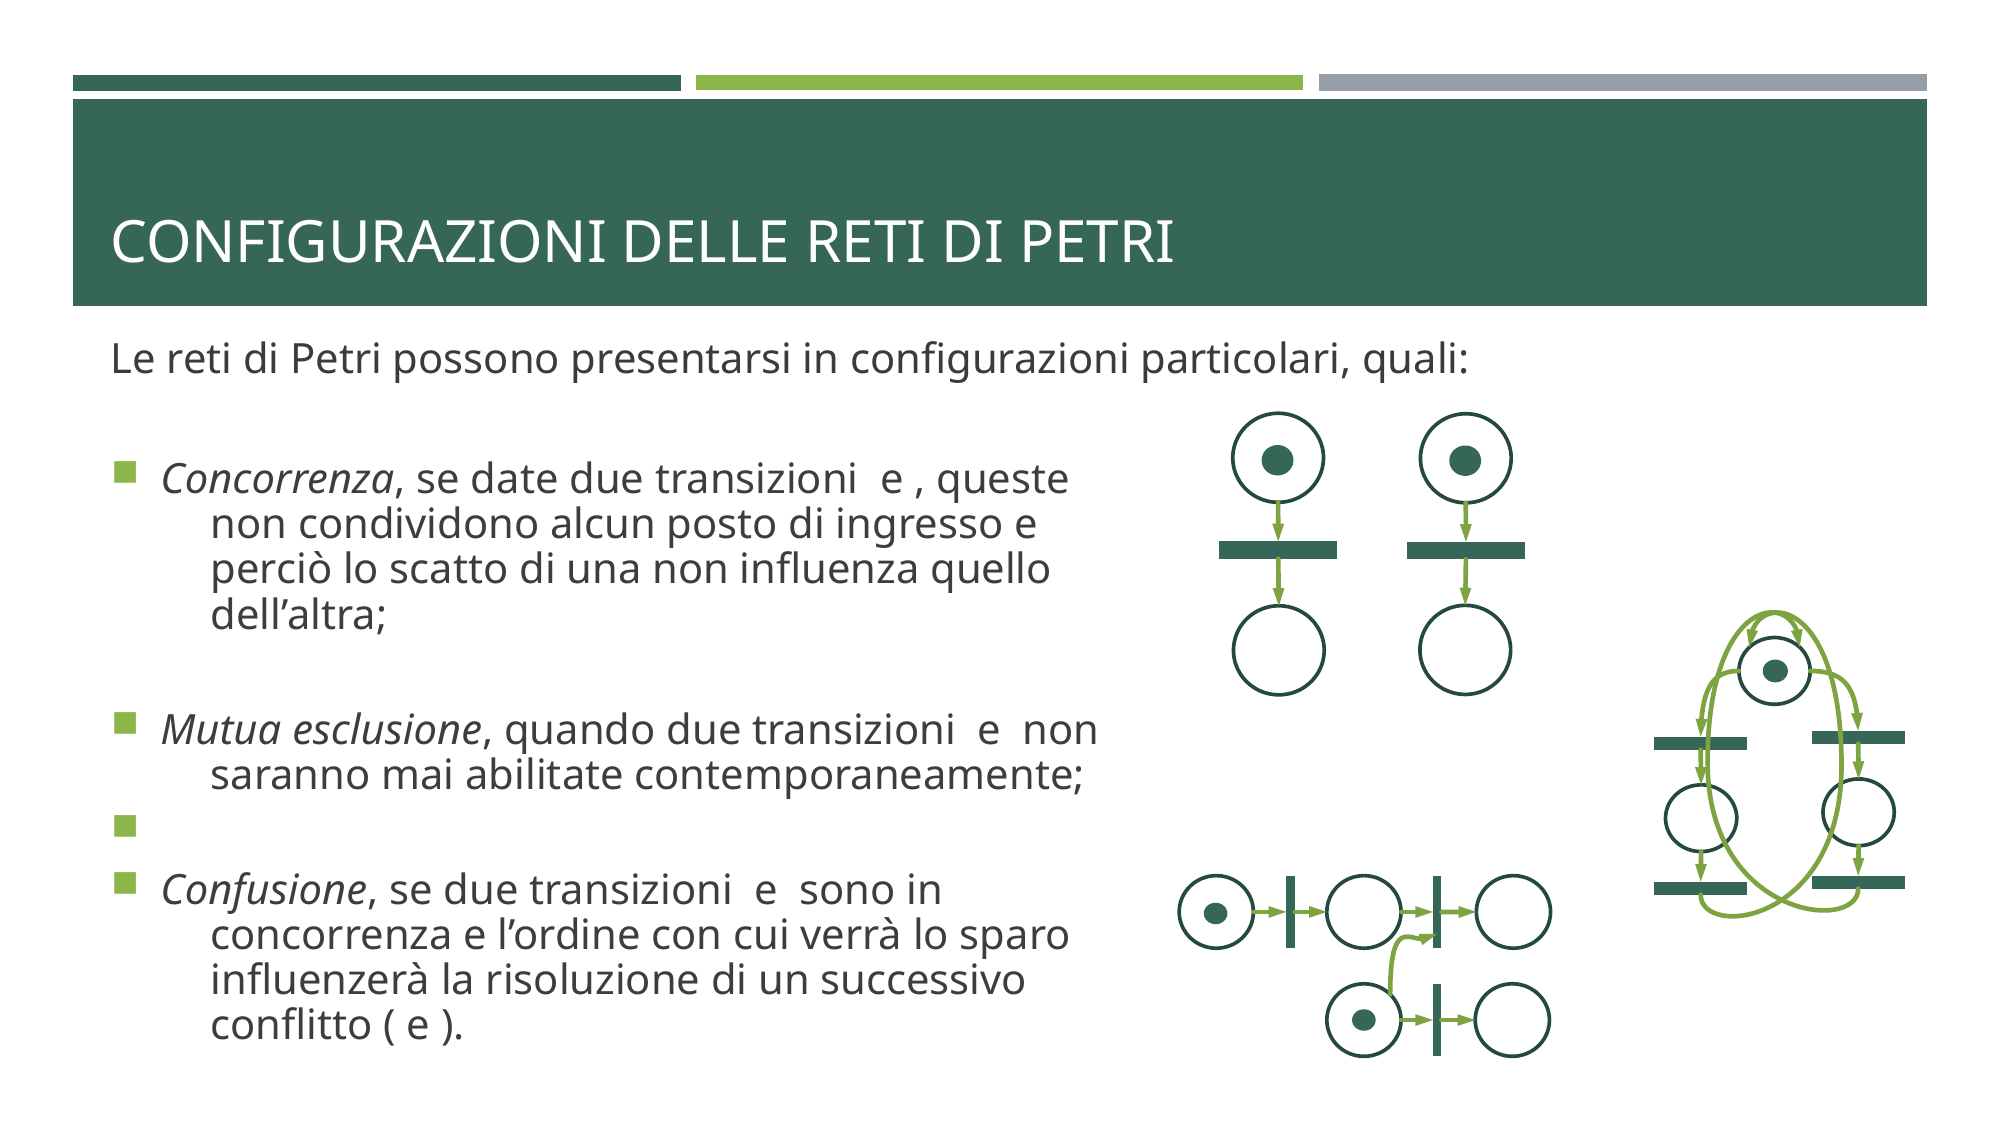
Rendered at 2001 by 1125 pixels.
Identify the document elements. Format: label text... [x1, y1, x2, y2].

text_box [1654, 882, 1747, 895]
title Configurazioni delle reti di petri [95, 119, 1905, 282]
text_box [1179, 875, 1254, 949]
text_box [1233, 605, 1369, 695]
text_box [1407, 519, 1571, 572]
text_box [1665, 784, 1724, 852]
text_box [1812, 876, 1905, 889]
text_box [1410, 876, 1470, 1092]
text_box [1475, 983, 1550, 1057]
text_box [1841, 731, 1905, 744]
text_box [1326, 875, 1401, 949]
list Concorrenza, se date due transizioni e , queste non condividono alcun posto di ingresso e perciò lo scatto di una non influenza quello dell’altra; Mutua esclusione, quando due transizioni e non saranno mai abilitate contemporaneamente; Confusione, se due transizioni e sono in concorrenza e l’ordine con cui verrà lo sparo influenzerà la risoluzione di un successivo conflitto ( e ). [95, 445, 1152, 1062]
text_box [1219, 520, 1384, 573]
text_box [1654, 737, 1707, 750]
text_box [1326, 983, 1401, 1057]
text_box [1823, 786, 1836, 830]
text_box [1267, 876, 1323, 987]
text_box [1714, 787, 1737, 841]
text_box [1476, 875, 1551, 949]
text_box [1419, 605, 1554, 695]
text_box [1812, 731, 1836, 744]
text_box [1832, 778, 1895, 846]
text_box [1712, 737, 1747, 750]
text_box [1420, 413, 1553, 503]
text_box [1232, 413, 1365, 503]
text_box [1739, 637, 1811, 705]
text_box Le reti di Petri possono presentarsi in configurazioni particolari, quali: [95, 324, 1905, 390]
